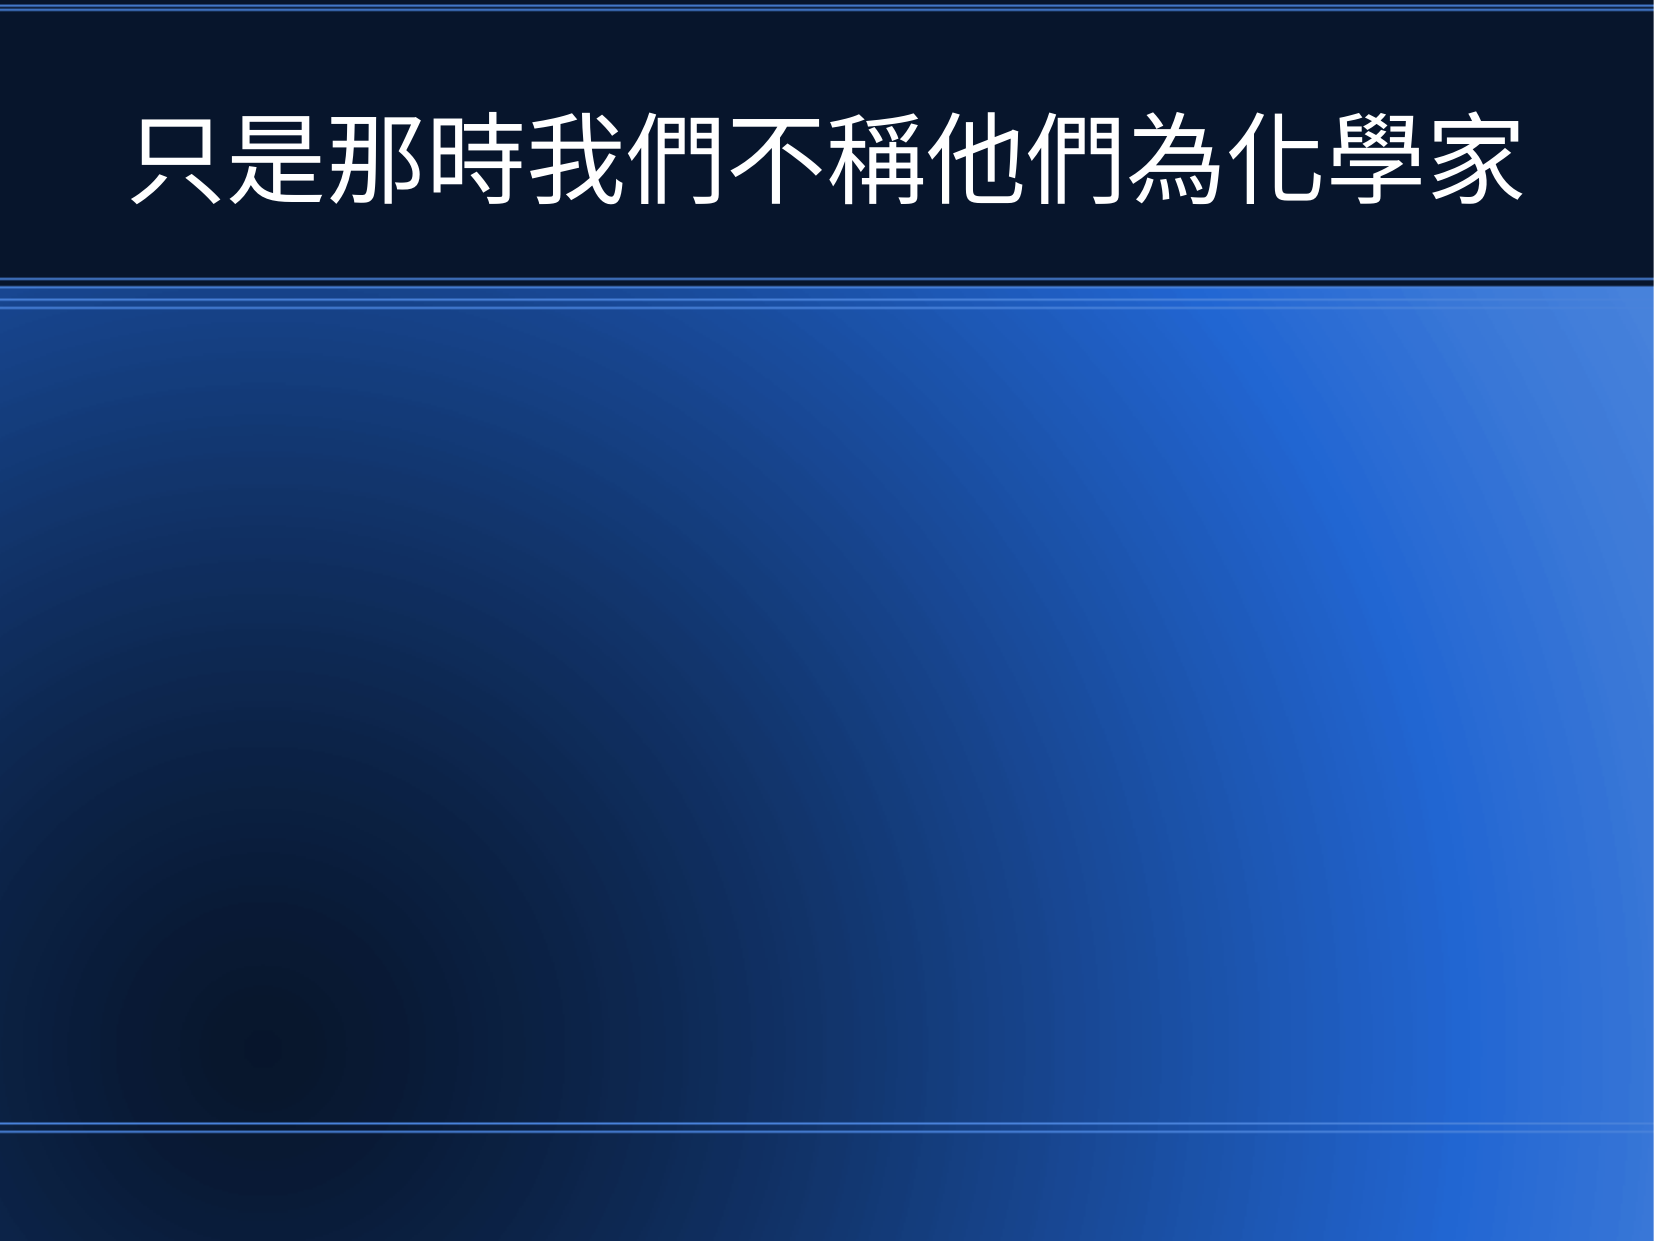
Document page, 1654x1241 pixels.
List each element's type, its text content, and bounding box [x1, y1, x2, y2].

picture [0, 0, 1654, 1241]
title 只是那時我們不稱他們為化學家 [82, 49, 1571, 257]
